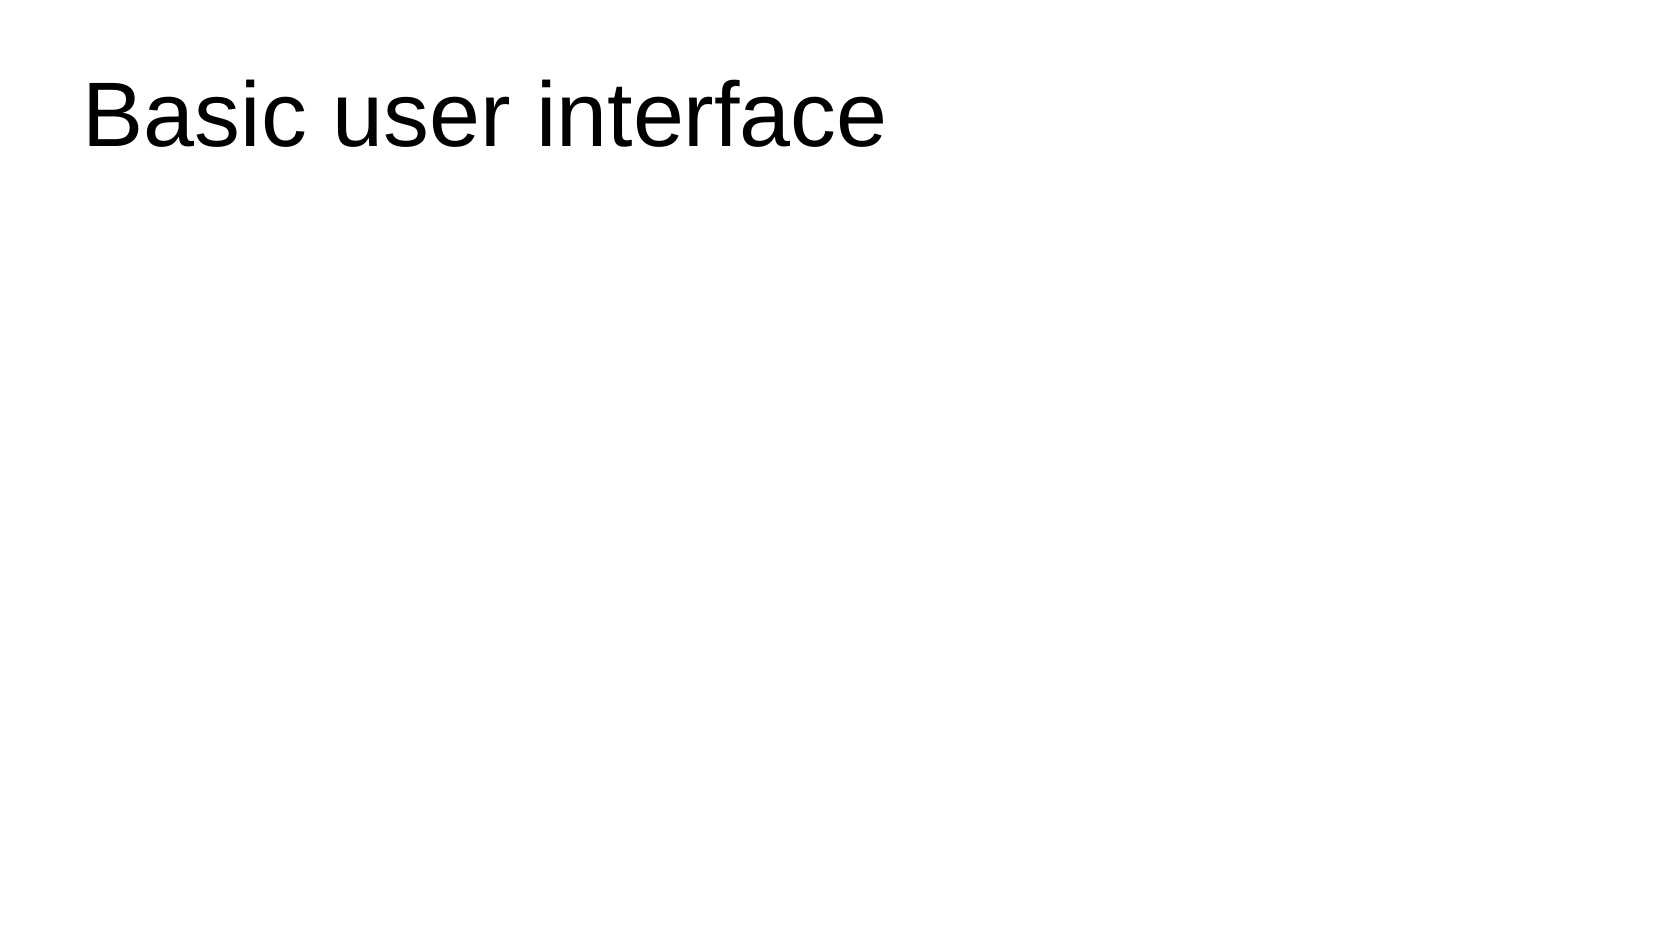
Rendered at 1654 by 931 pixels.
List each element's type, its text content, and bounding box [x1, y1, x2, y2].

title Basic user interface [82, 37, 1571, 193]
